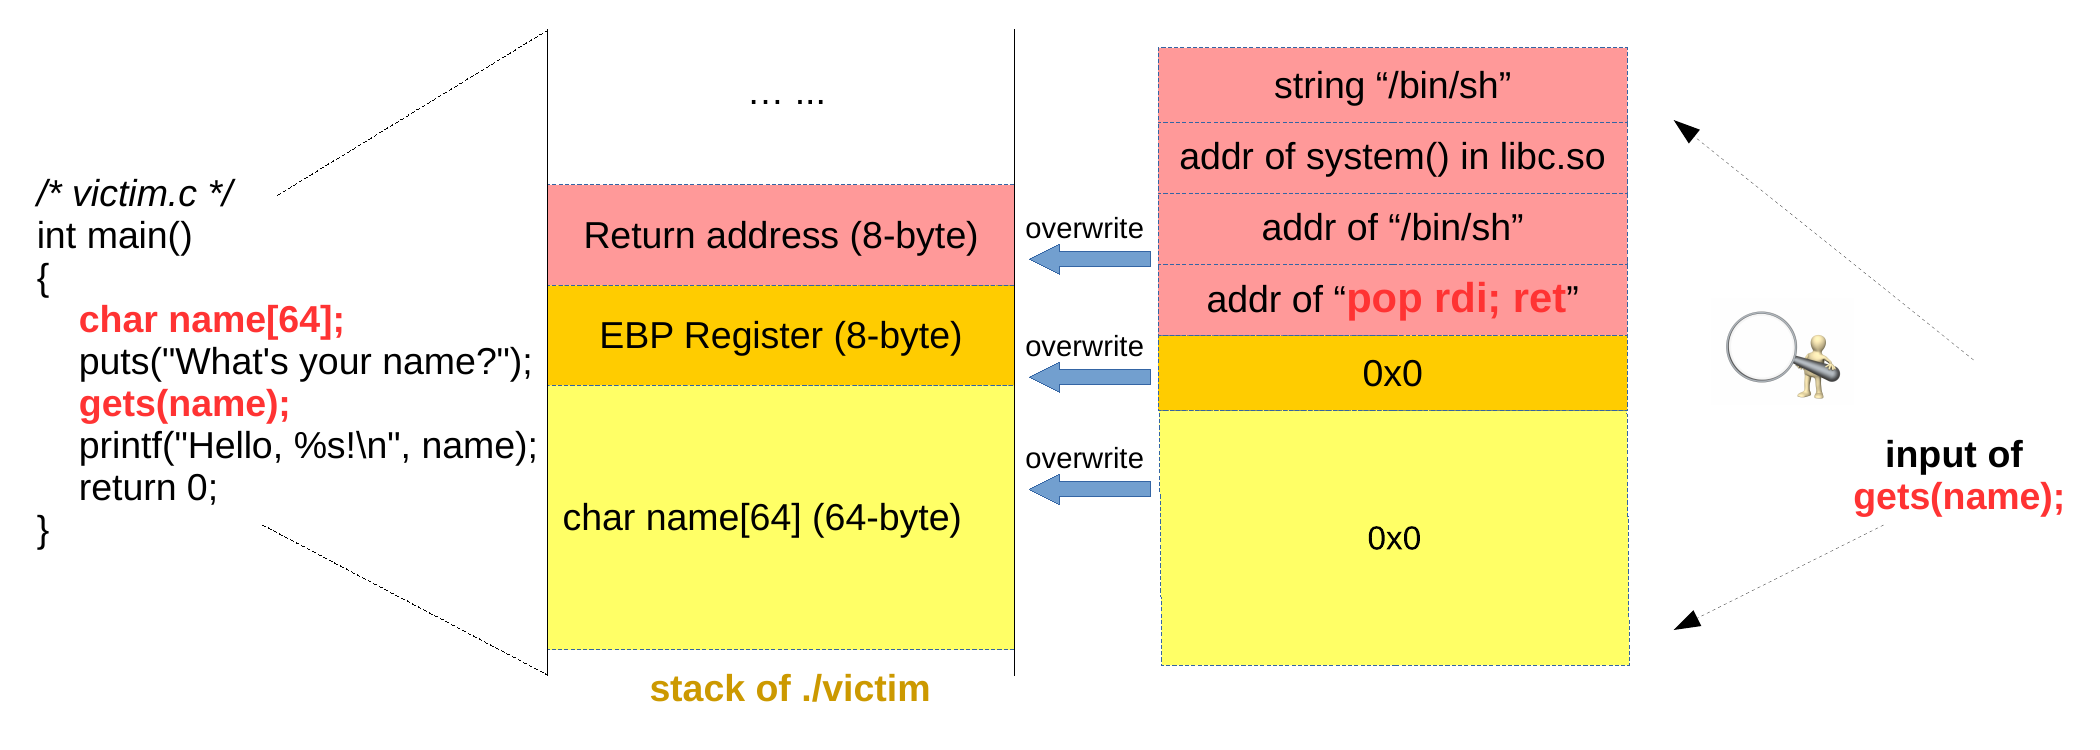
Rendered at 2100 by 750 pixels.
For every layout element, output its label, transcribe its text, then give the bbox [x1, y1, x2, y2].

picture [1711, 298, 1854, 406]
text_box overwrite [1010, 435, 1160, 483]
text_box stack of ./victim [634, 660, 946, 717]
text_box /* victim.c */ int main() { char name[64]; puts("What's your name?"); gets(name); printf("Hello, %s!\n", name); return 0; } [22, 164, 592, 558]
text_box EBP Register (8-byte) [592, 285, 1014, 385]
text_box string “/bin/sh” [1158, 47, 1628, 123]
text_box Return address (8-byte) [592, 184, 1014, 285]
text_box input of gets(name); [1838, 426, 2081, 526]
text_box [1029, 253, 1151, 275]
text_box overwrite [1010, 322, 1160, 371]
text_box [1029, 483, 1151, 505]
text_box … ... [732, 62, 842, 120]
text_box 0x0 [1158, 336, 1628, 411]
text_box addr of system() in libc.so [1158, 123, 1628, 194]
text_box addr of “/bin/sh” [1158, 194, 1628, 265]
text_box overwrite [1010, 204, 1160, 253]
text_box addr of “pop rdi; ret” [1158, 265, 1628, 336]
text_box char name[64] (64-byte) [548, 385, 1014, 650]
text_box 0x0 [1159, 411, 1630, 666]
text_box [1029, 371, 1151, 393]
